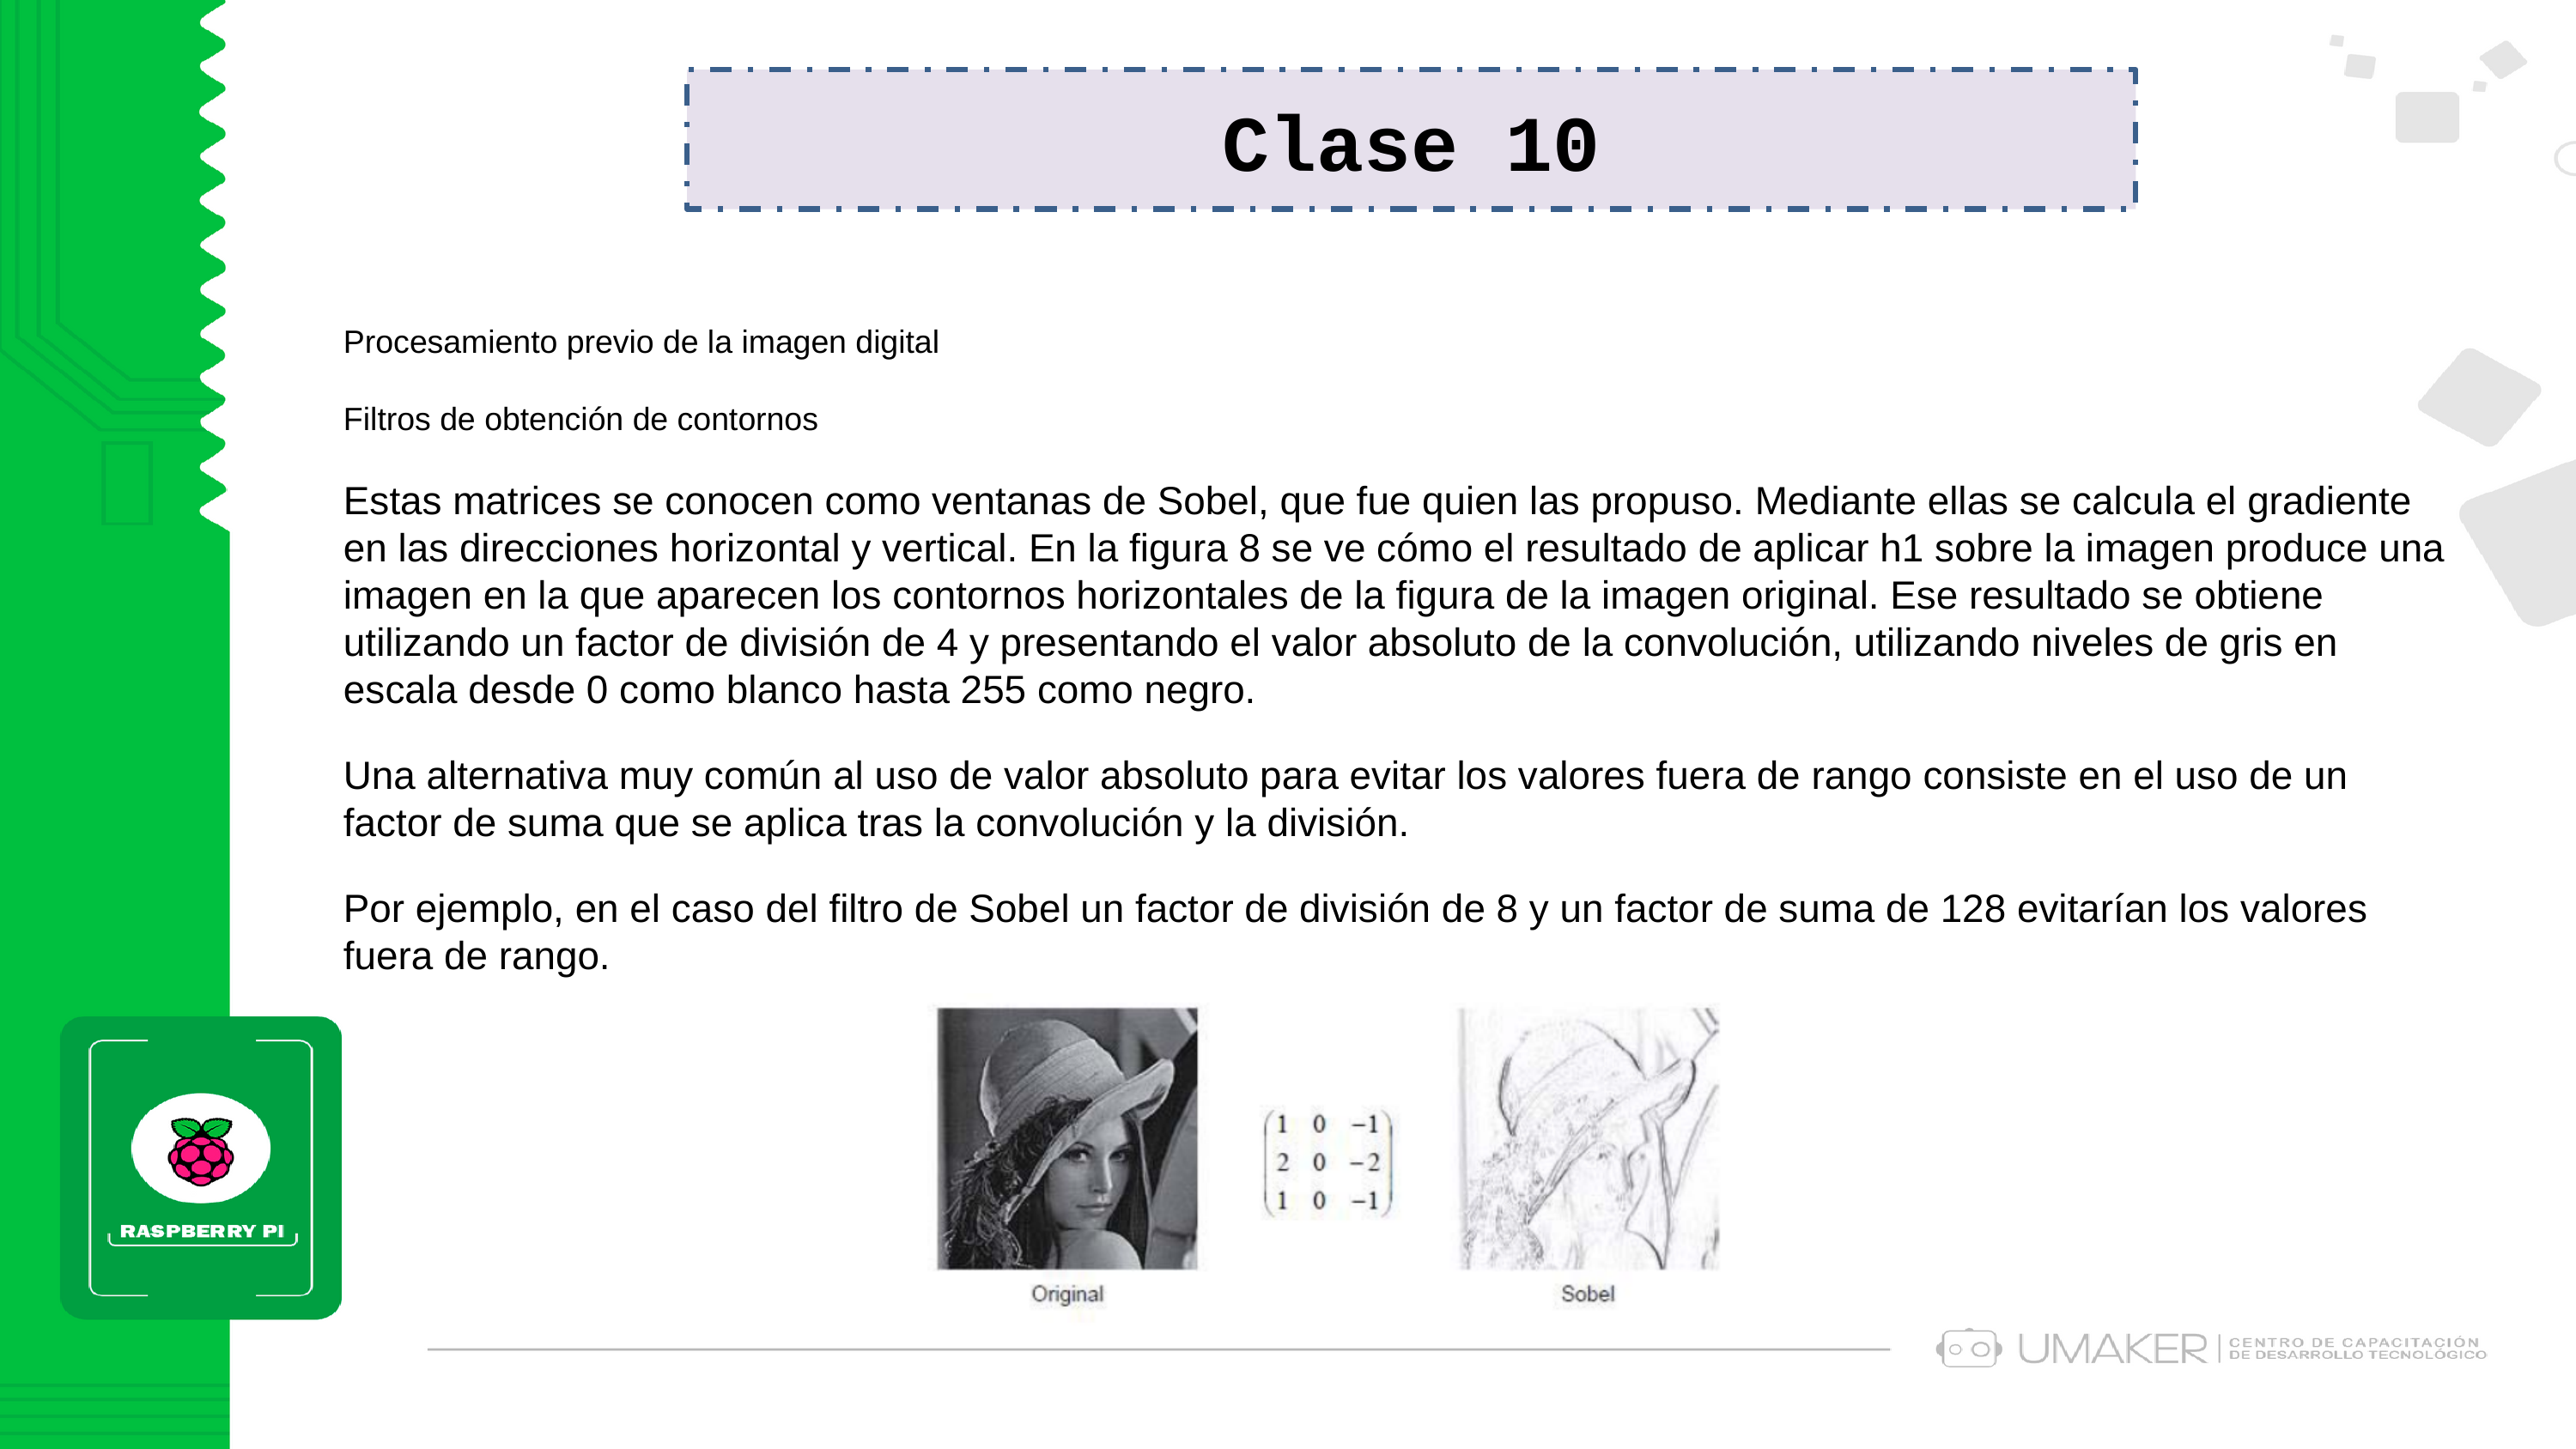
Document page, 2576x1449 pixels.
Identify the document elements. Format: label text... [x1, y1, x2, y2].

text_box Procesamiento previo de la imagen digital Filtros de obtención de contornos Estas matrices se conocen como ventanas de Sobel, que fue quien las propuso. Mediante ellas se calcula el gradiente en las direcciones horizontal y vertical. En la figura 8 se ve cómo el resultado de aplicar h1 sobre la imagen produce una imagen en la que aparecen los contornos horizontales de la figura de la imagen original. Ese resultado se obtiene utilizando un factor de división de 4 y presentando el valor absoluto de la convolución, utilizando niveles de gris en escala desde 0 como blanco hasta 255 como negro. Una alternativa muy común al uso de valor absoluto para evitar los valores fuera de rango consiste en el uso de un factor de suma que se aplica tras la convolución y la división. Por ejemplo, en el caso del filtro de Sobel un factor de división de 8 y un factor de suma de 128 evitarían los valores fuera de rango. [331, 314, 2465, 1207]
text_box Clase 10 [687, 70, 2136, 209]
picture [0, 0, 2576, 1449]
